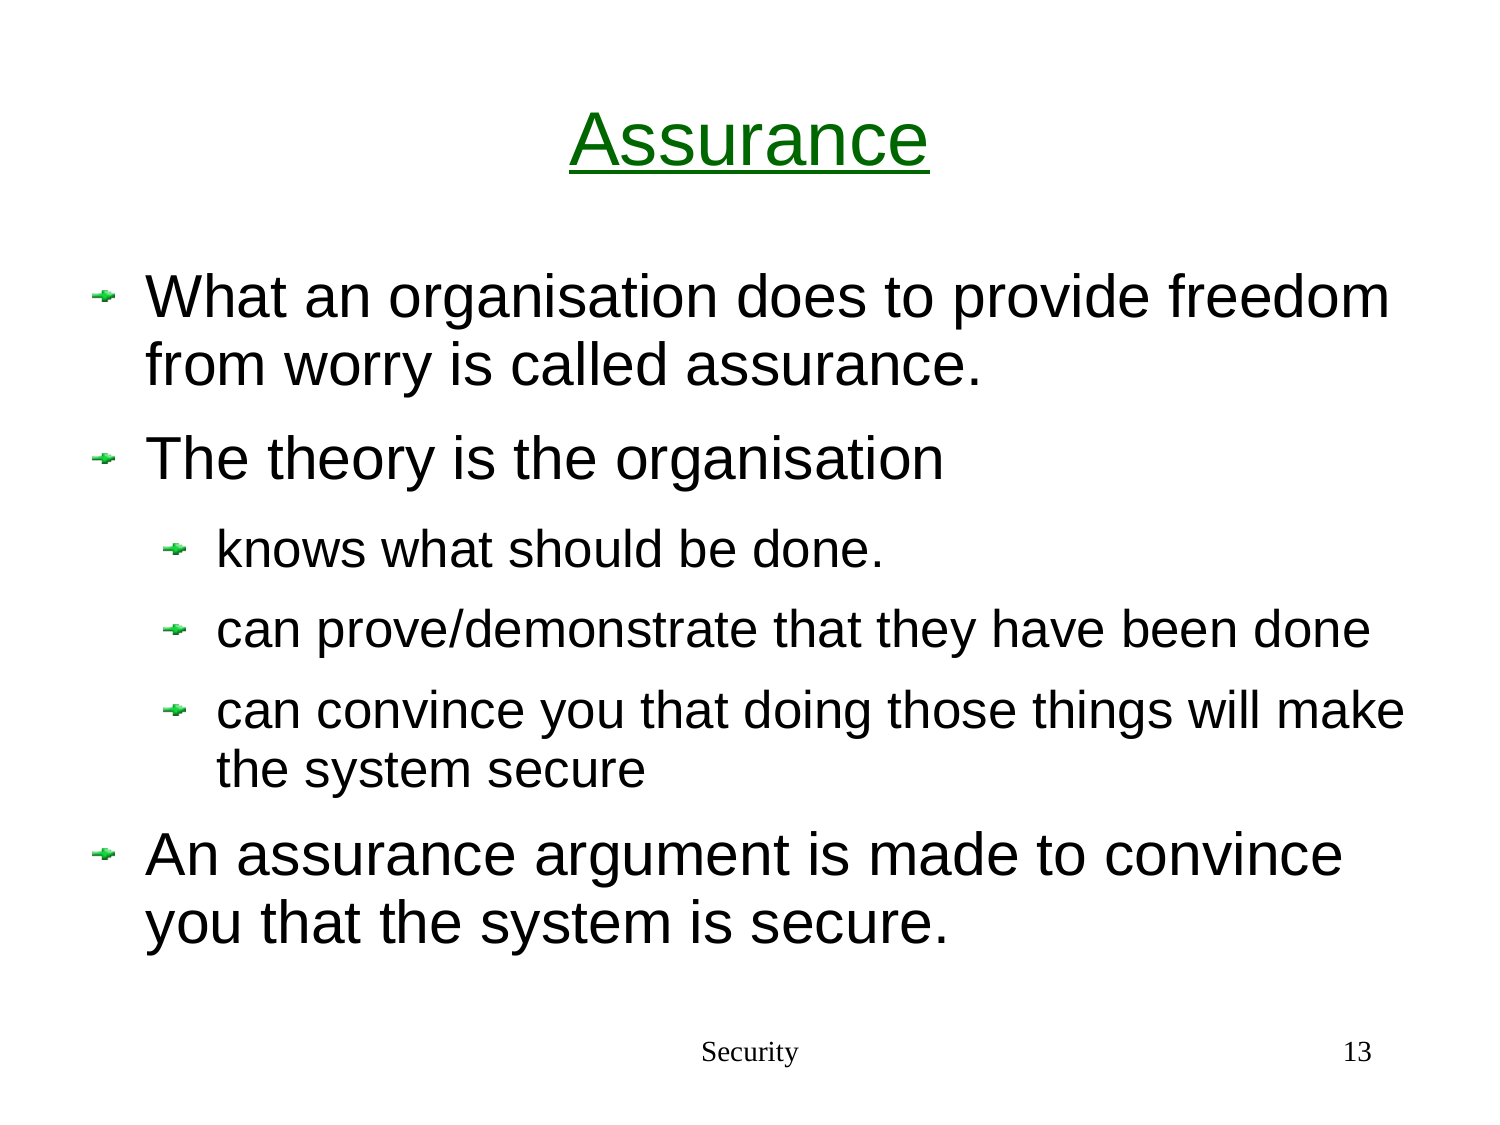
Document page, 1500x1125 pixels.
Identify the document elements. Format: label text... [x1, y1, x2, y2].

title Assurance [75, 93, 1425, 185]
slide_number <number> [1074, 1025, 1388, 1100]
footer Security [512, 1025, 988, 1100]
list What an organisation does to provide freedom from worry is called assurance. The theory is the organisation knows what should be done. can prove/demonstrate that they have been done can convince you that doing those things will make the system secure An assurance argument is made to convince you that the system is secure. [75, 262, 1425, 1006]
